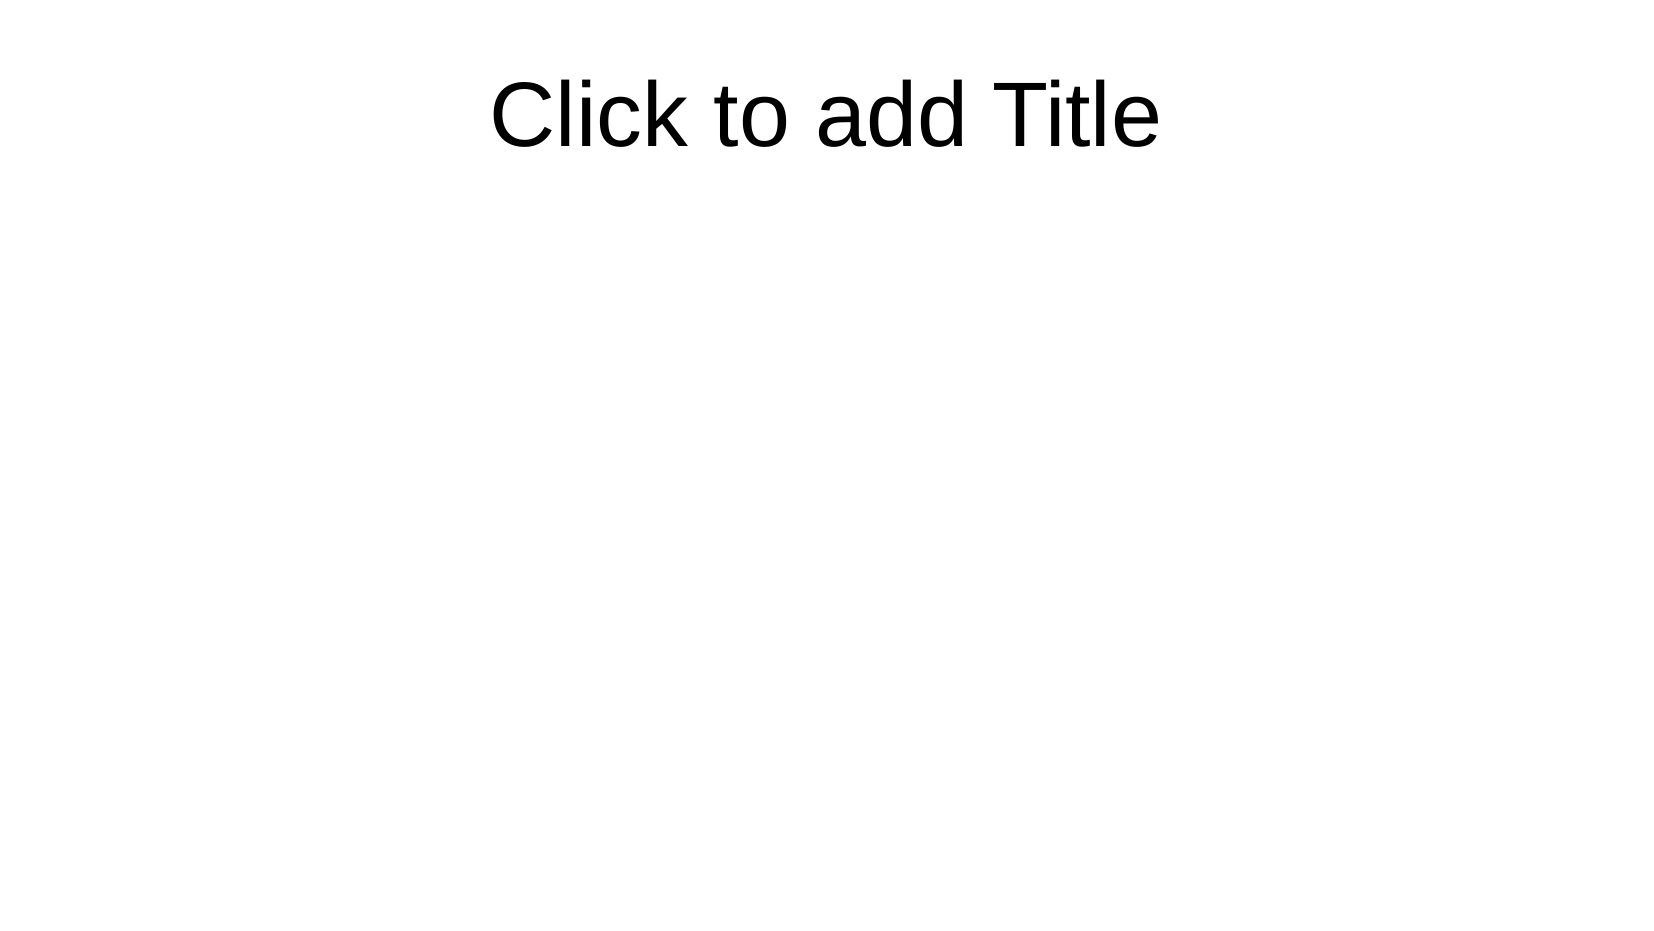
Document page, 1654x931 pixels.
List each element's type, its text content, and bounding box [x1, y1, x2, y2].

title Click to add Title [82, 37, 1571, 193]
